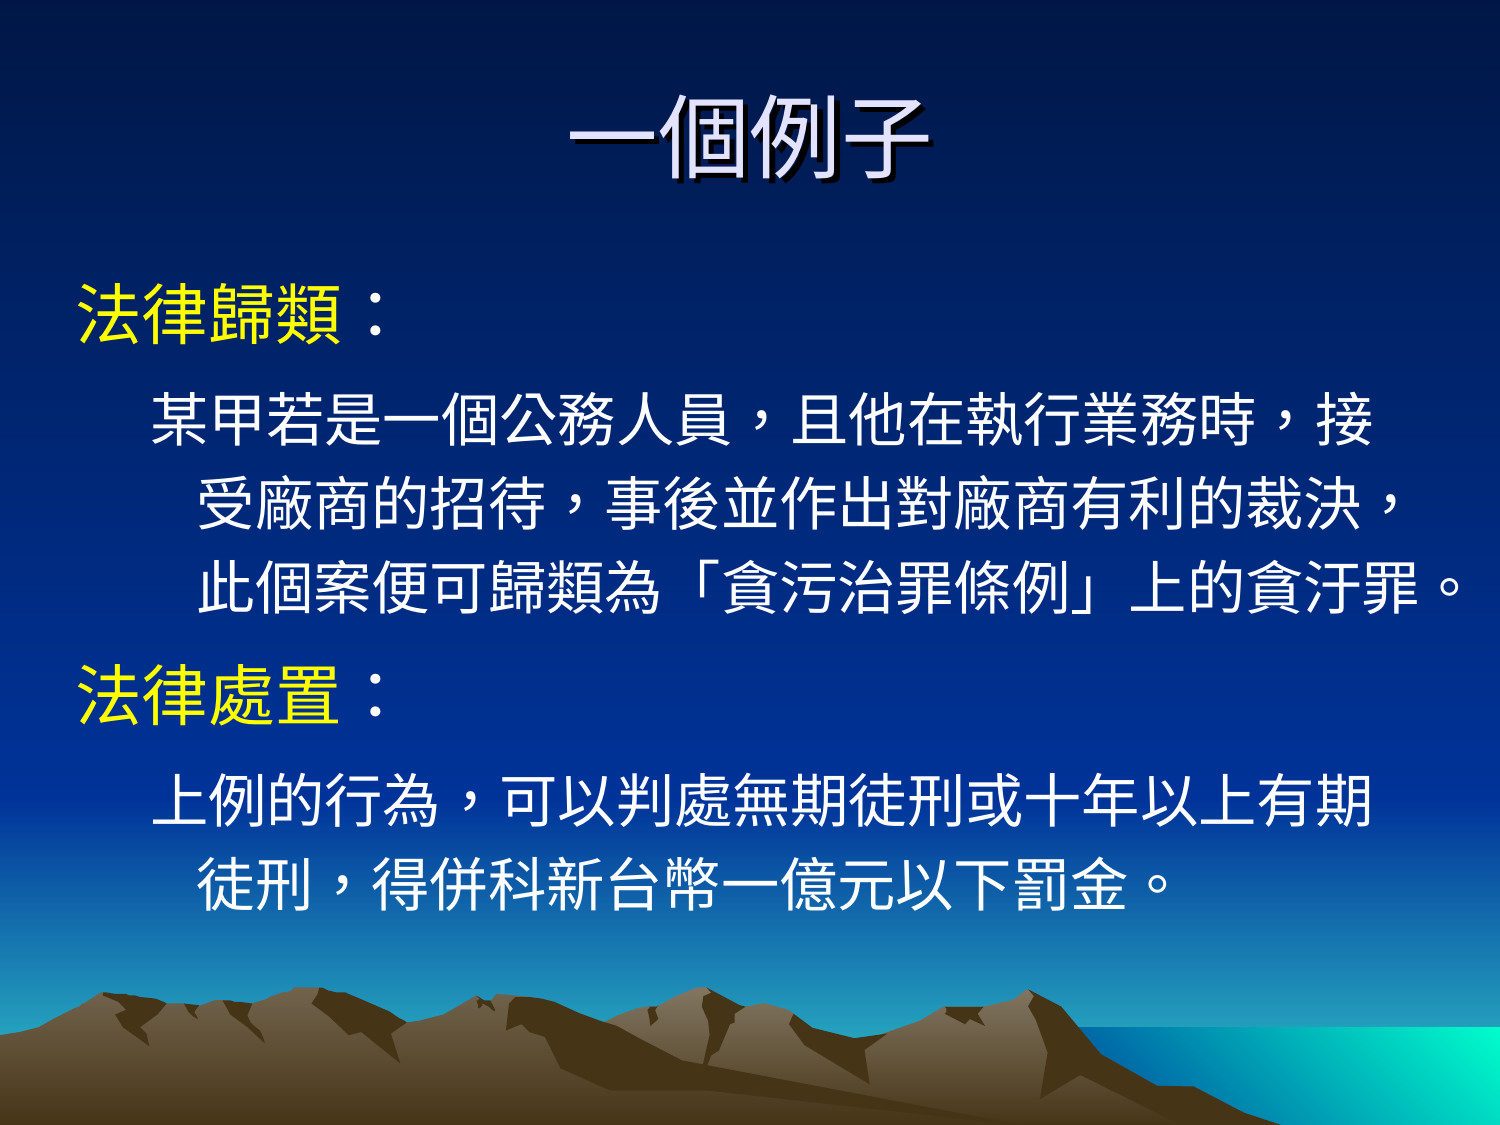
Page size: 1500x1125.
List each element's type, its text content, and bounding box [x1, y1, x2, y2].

list 法律歸類： 某甲若是一個公務人員，且他在執行業務時，接受廠商的招待，事後並作出對廠商有利的裁決，此個案便可歸類為「貪污治罪條例」上的貪汙罪。 法律處置： 上例的行為，可以判處無期徒刑或十年以上有期徒刑，得併科新台幣一億元以下罰金。 [75, 262, 1426, 986]
title 一個例子 [75, 20, 1426, 242]
